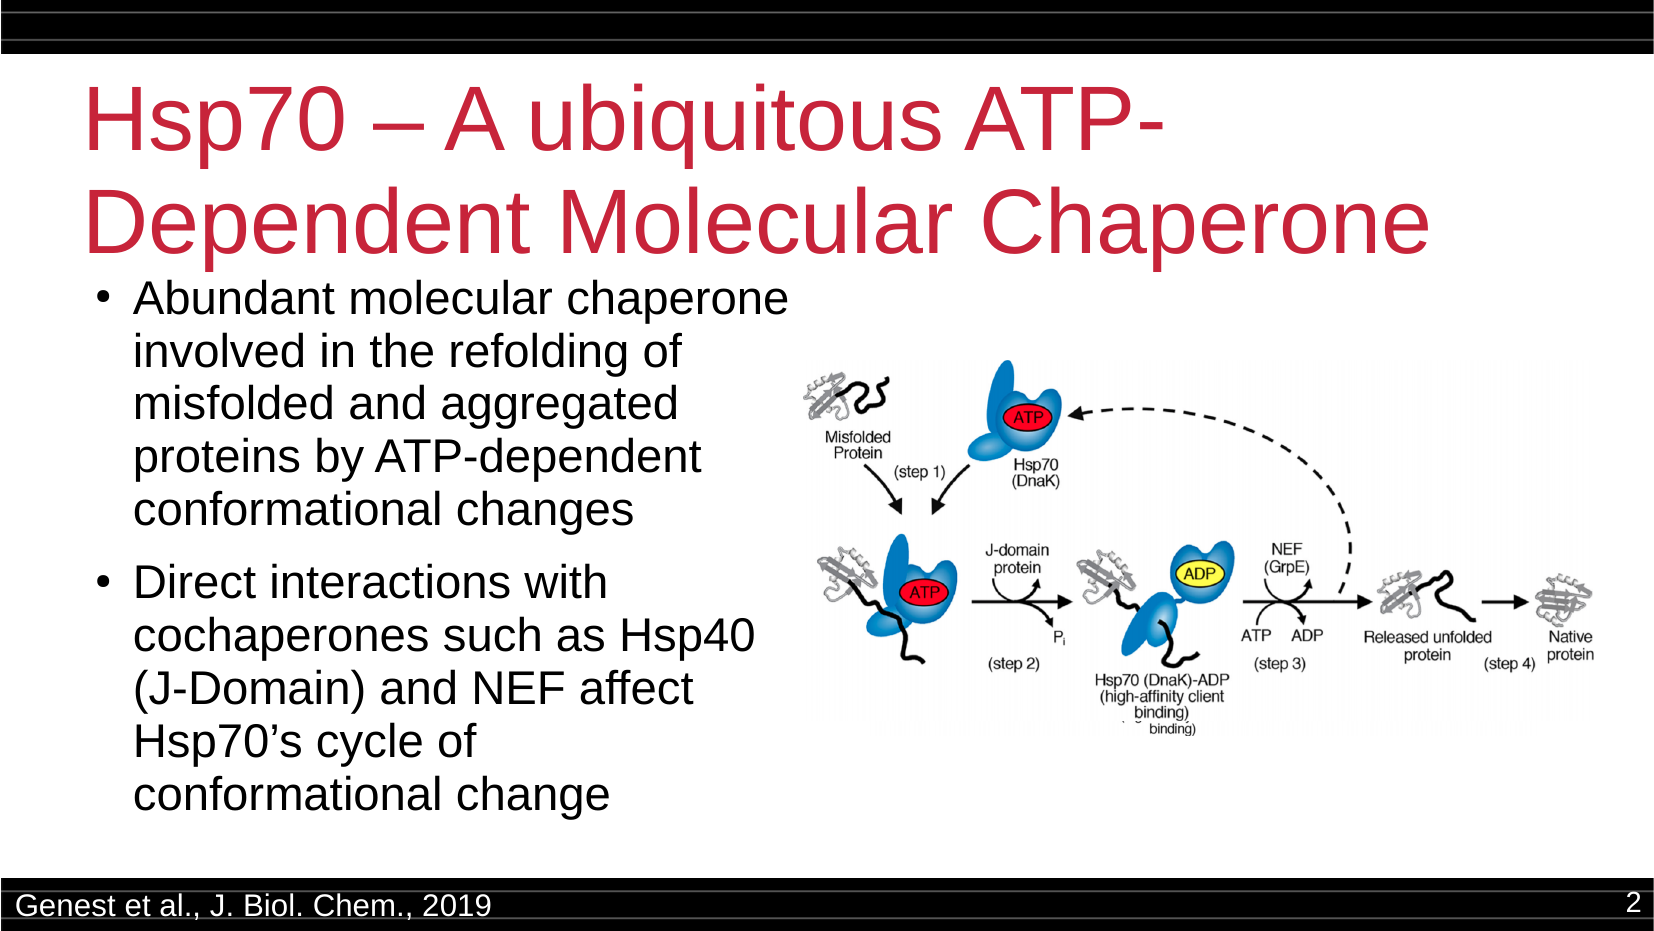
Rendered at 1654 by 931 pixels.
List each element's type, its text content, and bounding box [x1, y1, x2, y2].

title Hsp70 – A ubiquitous ATP-Dependent Molecular Chaperone [82, 67, 1571, 273]
list Abundant molecular chaperone involved in the refolding of misfolded and aggregated proteins by ATP-dependent conformational changes Direct interactions with cochaperones such as Hsp40 (J-Domain) and NEF affect Hsp70’s cycle of conformational change [82, 271, 796, 851]
picture [783, 360, 1636, 736]
text_box Genest et al., J. Biol. Chem., 2019 [0, 880, 509, 931]
picture [1, 878, 1654, 931]
picture [1, 0, 1654, 54]
